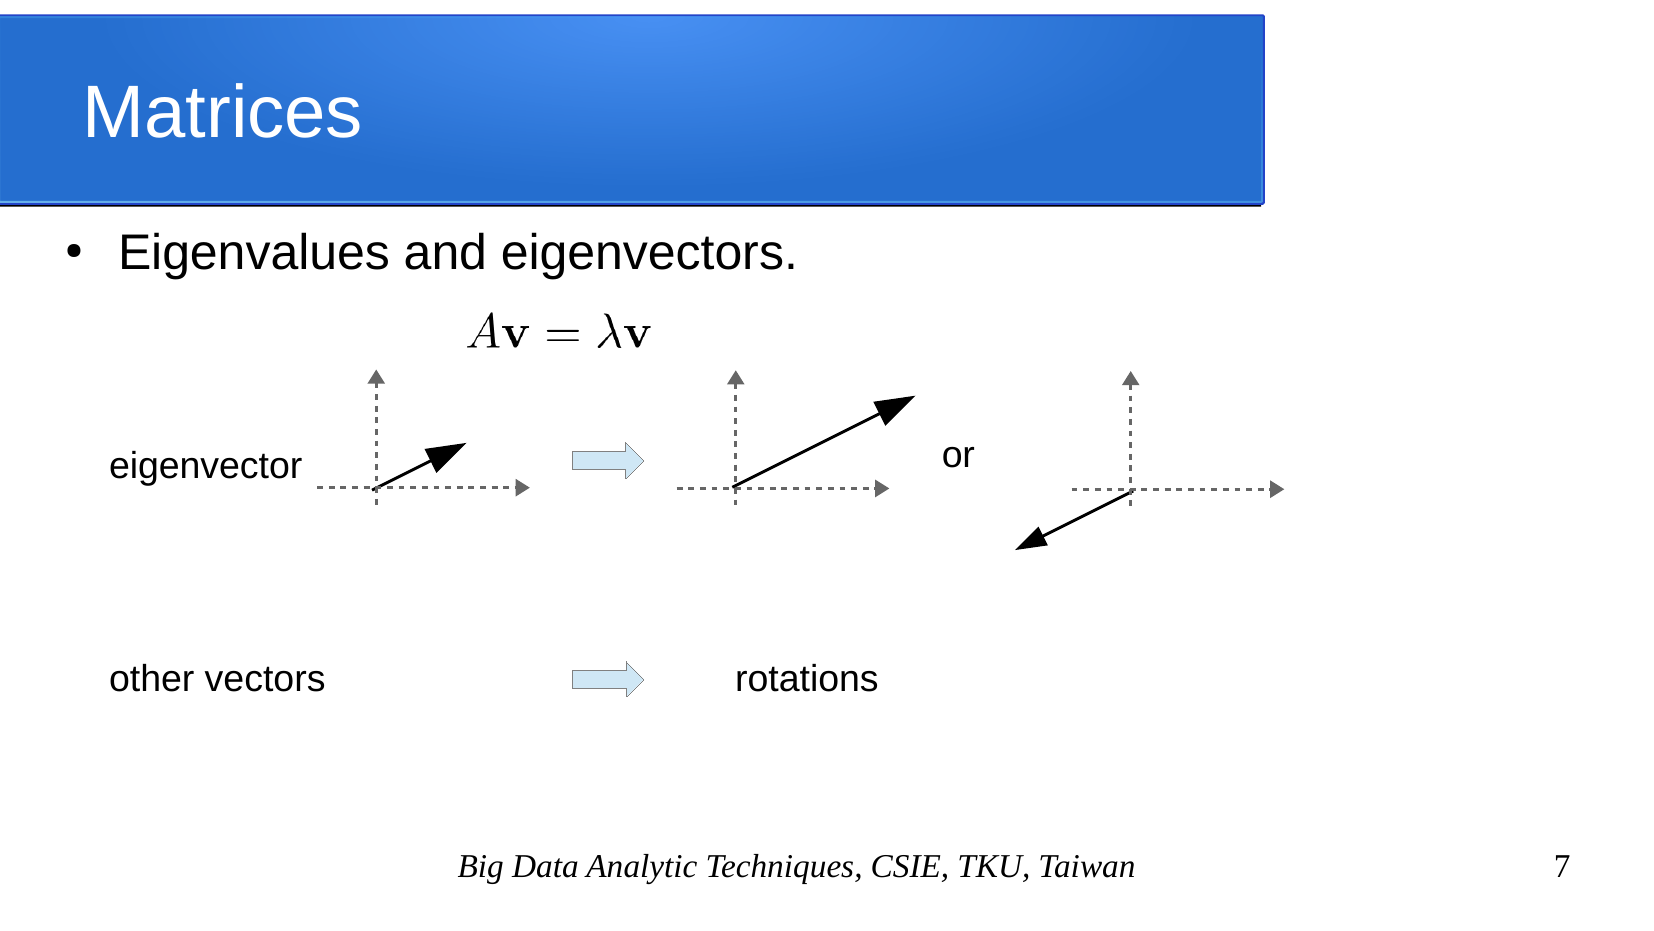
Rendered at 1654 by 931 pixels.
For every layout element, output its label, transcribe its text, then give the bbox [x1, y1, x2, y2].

text_box rotations [720, 649, 969, 721]
list Eigenvalues and eigenvectors. [47, 224, 1536, 764]
text_box eigenvector [94, 437, 343, 508]
text_box or [927, 426, 1034, 483]
title Matrices [82, 35, 1235, 189]
text_box [572, 661, 644, 697]
text_box other vectors [94, 649, 343, 721]
text_box [572, 442, 644, 479]
picture [466, 312, 651, 348]
